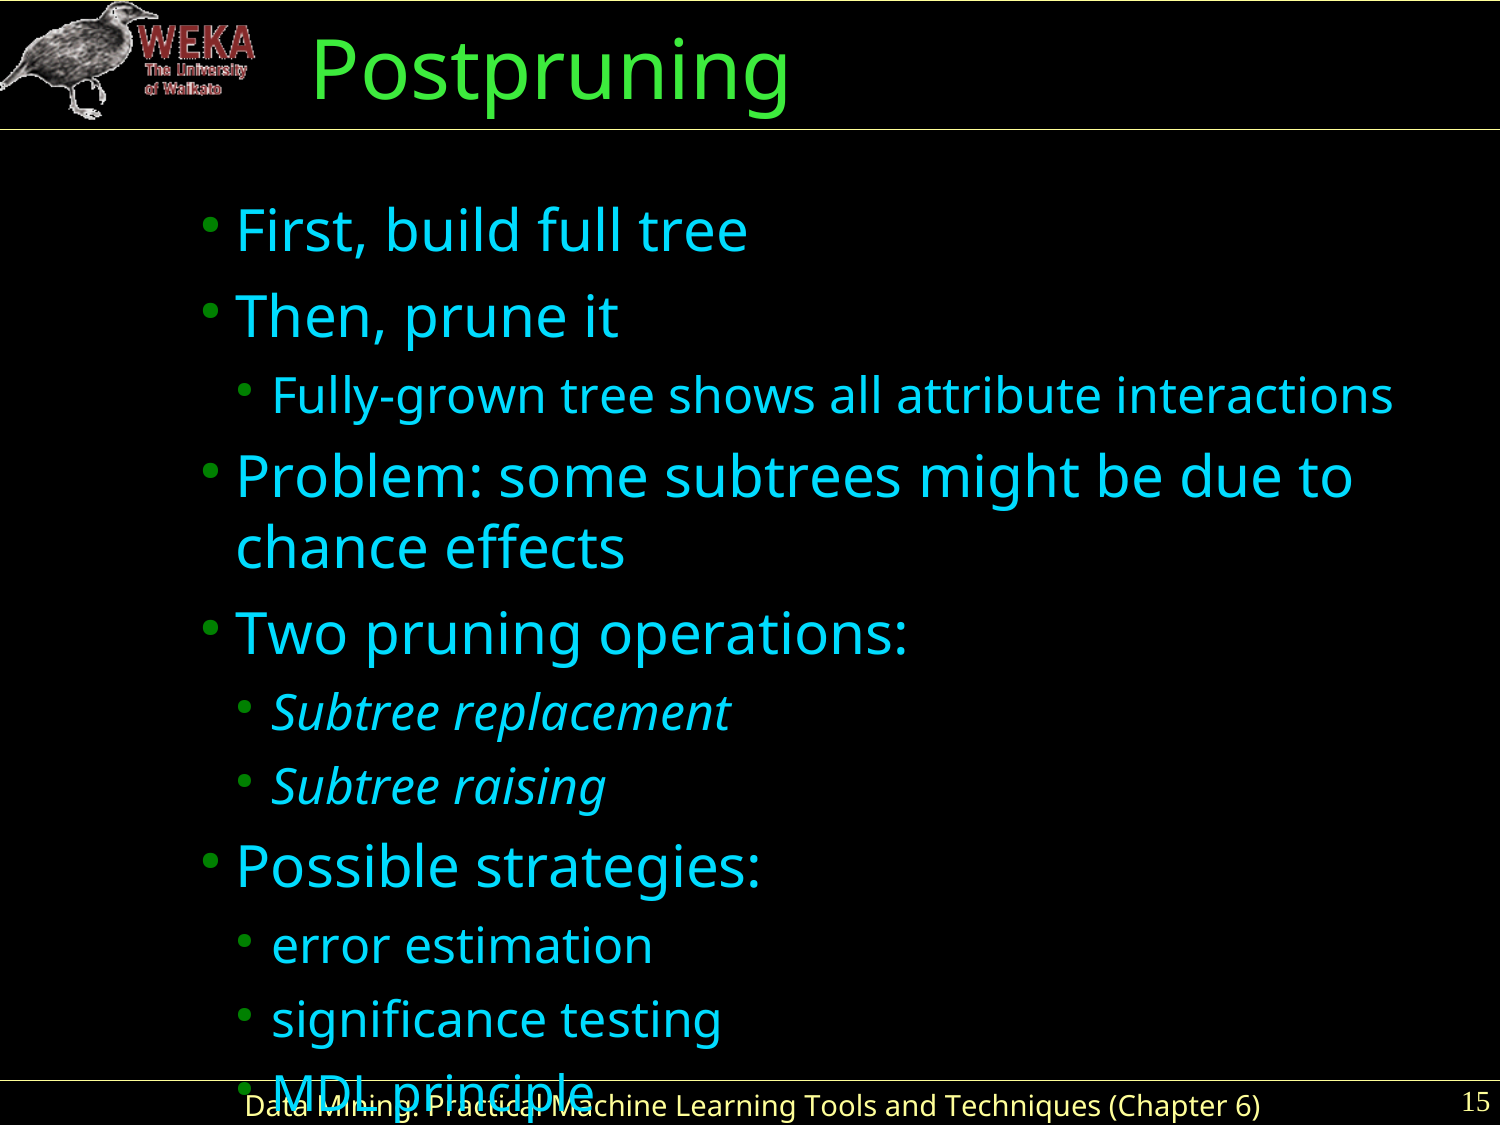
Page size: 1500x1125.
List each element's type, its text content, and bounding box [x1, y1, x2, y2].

title Postpruning [295, 0, 1500, 148]
picture [0, 1, 266, 129]
list First, build full tree Then, prune it Fully-grown tree shows all attribute interactions Problem: some subtrees might be due to chance effects Two pruning operations: Subtree replacement Subtree raising Possible strategies: error estimation significance testing MDL principle [150, 187, 1477, 1053]
